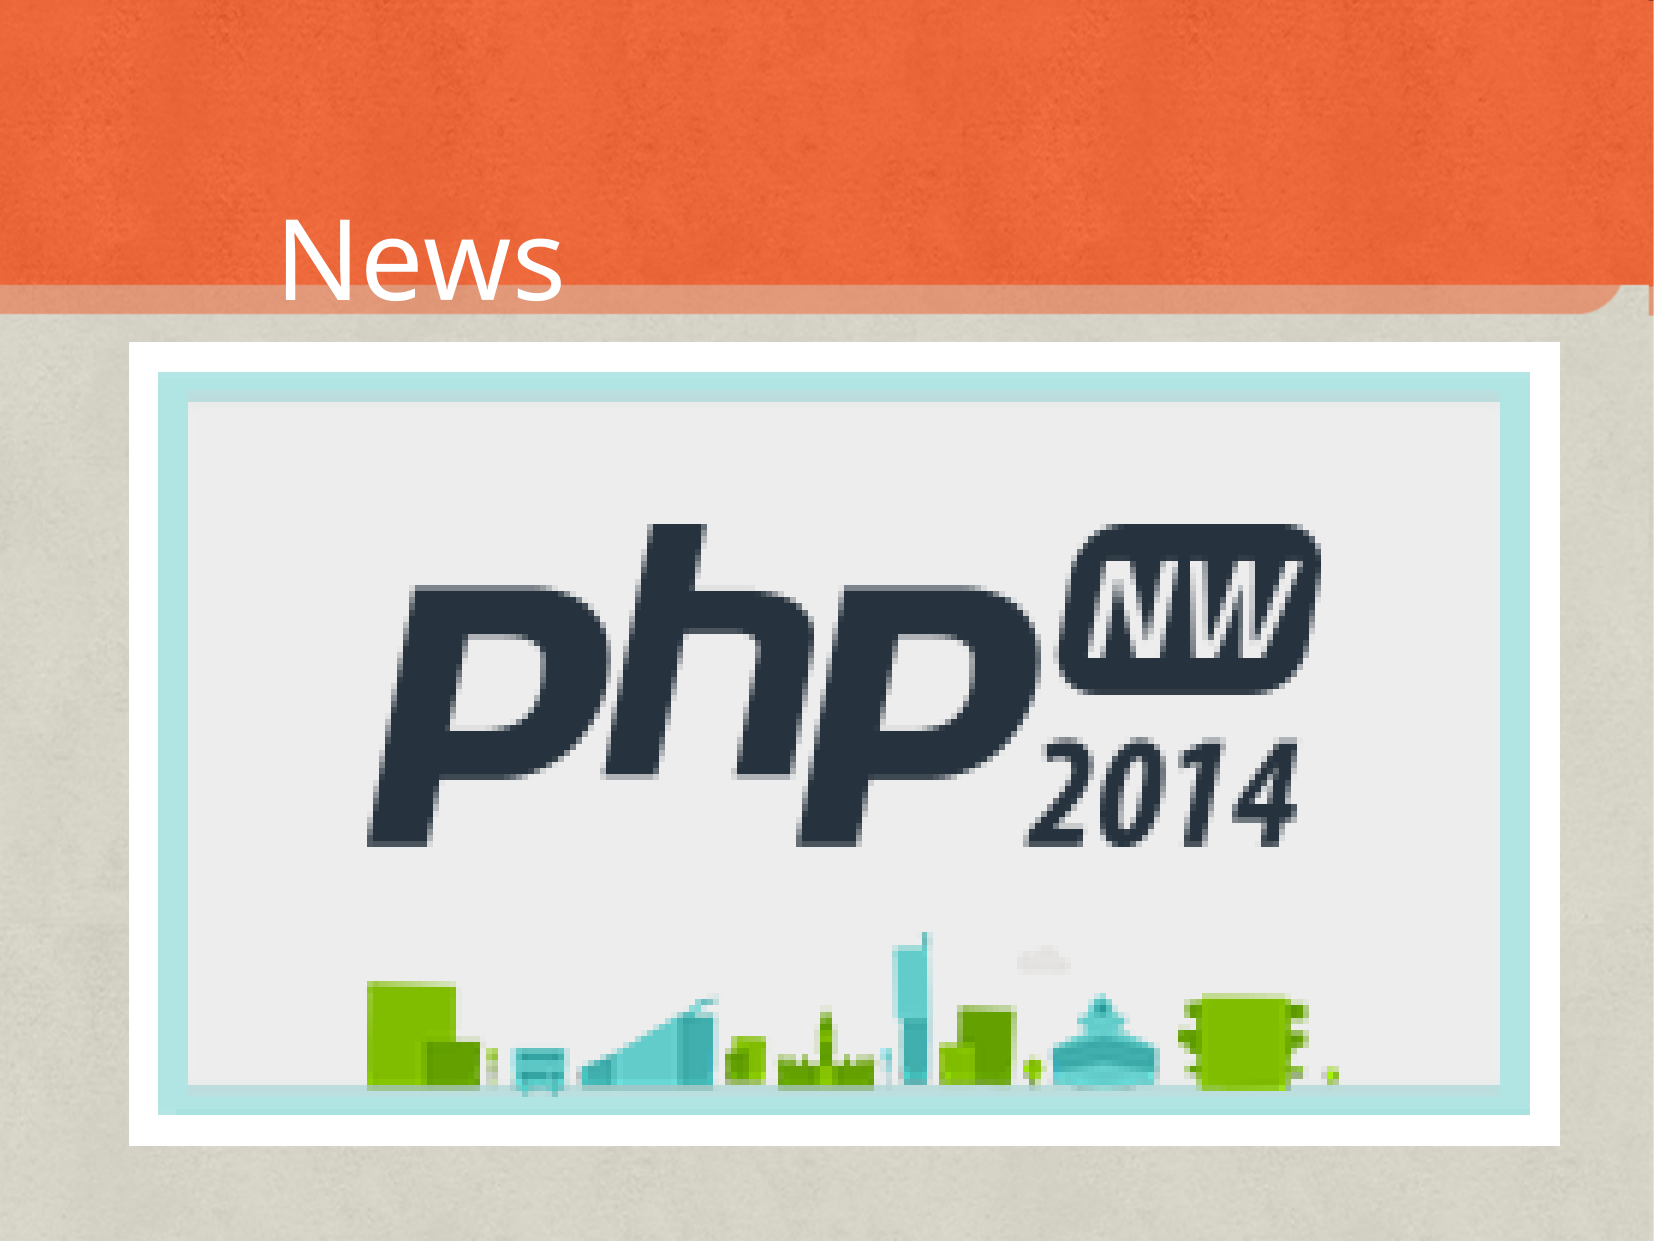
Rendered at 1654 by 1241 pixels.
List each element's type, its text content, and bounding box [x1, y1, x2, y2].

picture [0, 0, 1654, 1241]
text_box News [274, 187, 1654, 316]
